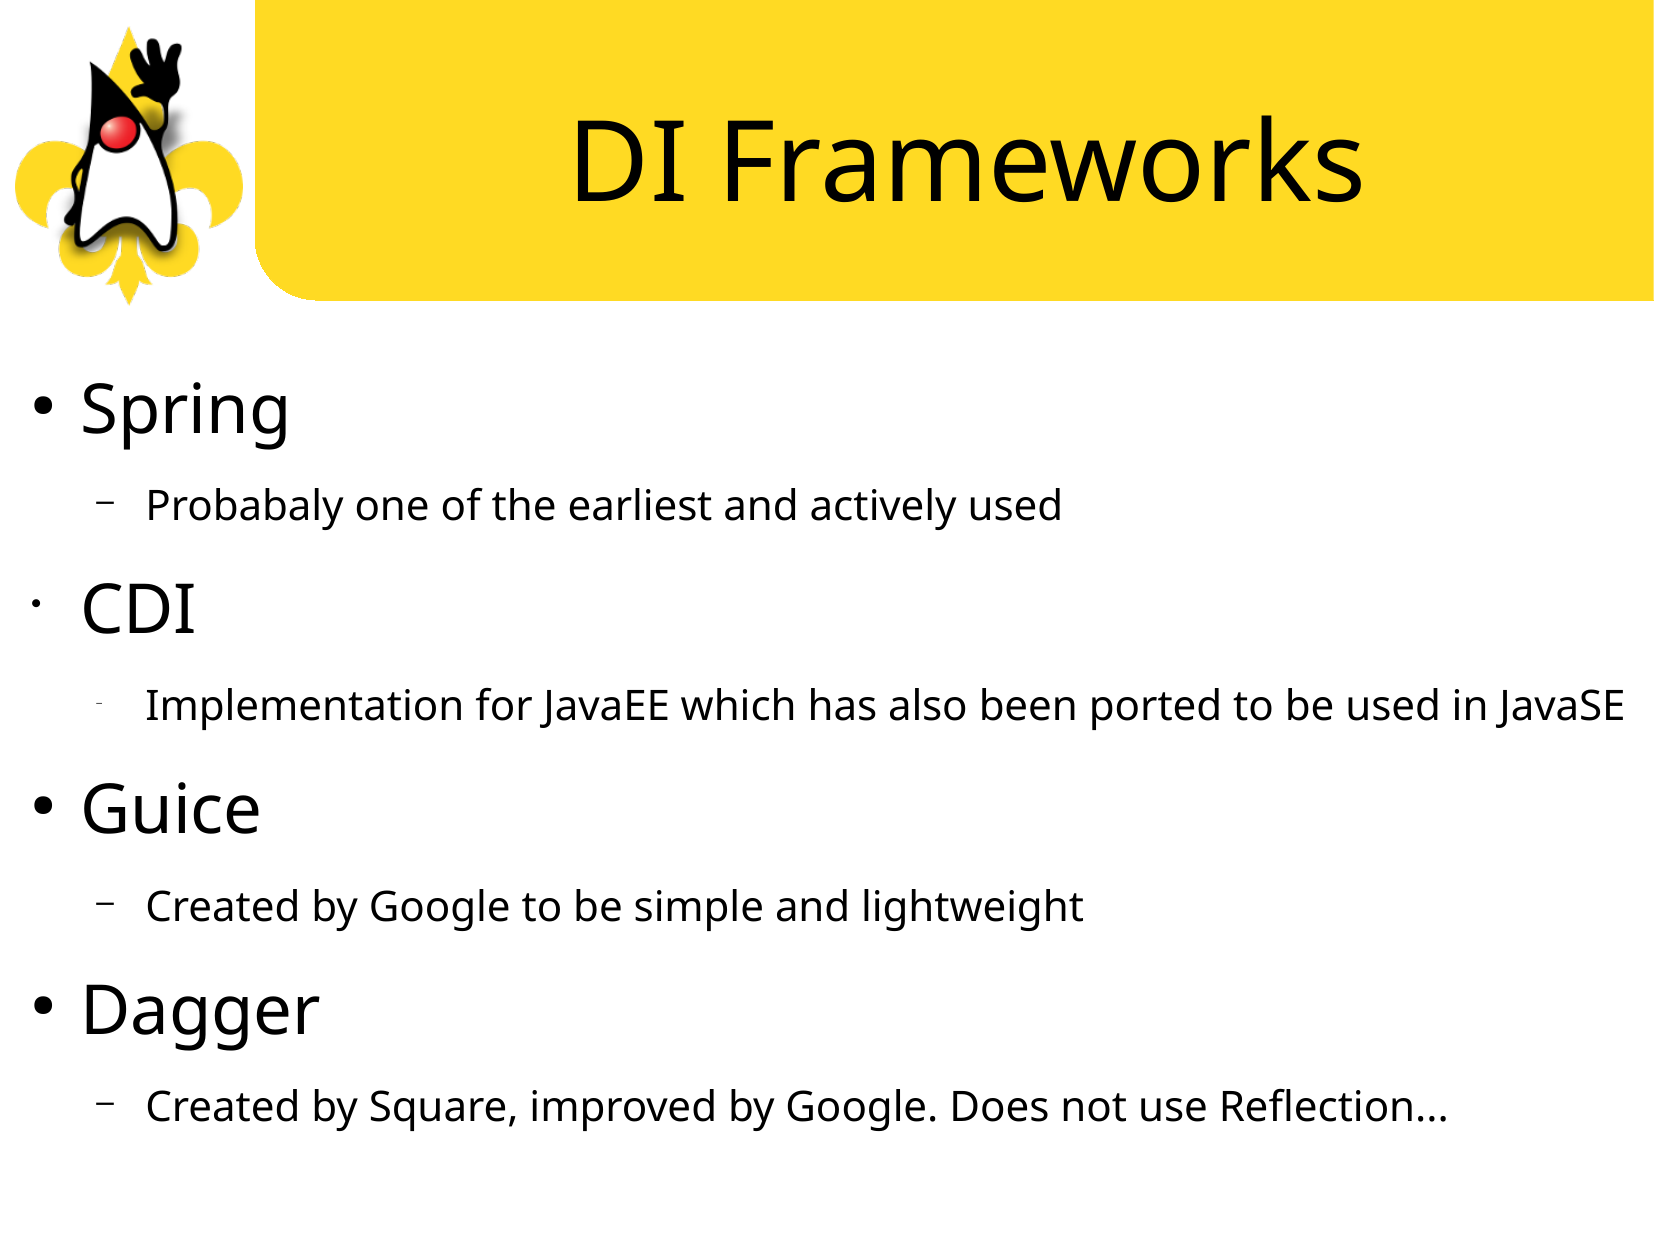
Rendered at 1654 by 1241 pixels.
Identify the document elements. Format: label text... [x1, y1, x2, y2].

picture [15, 26, 243, 306]
list Spring Probabaly one of the earliest and actively used CDI Implementation for JavaEE which has also been ported to be used in JavaSE Guice Created by Google to be simple and lightweight Dagger Created by Square, improved by Google. Does not use Reflection... [15, 360, 1636, 1201]
title DI Frameworks [300, 15, 1636, 301]
